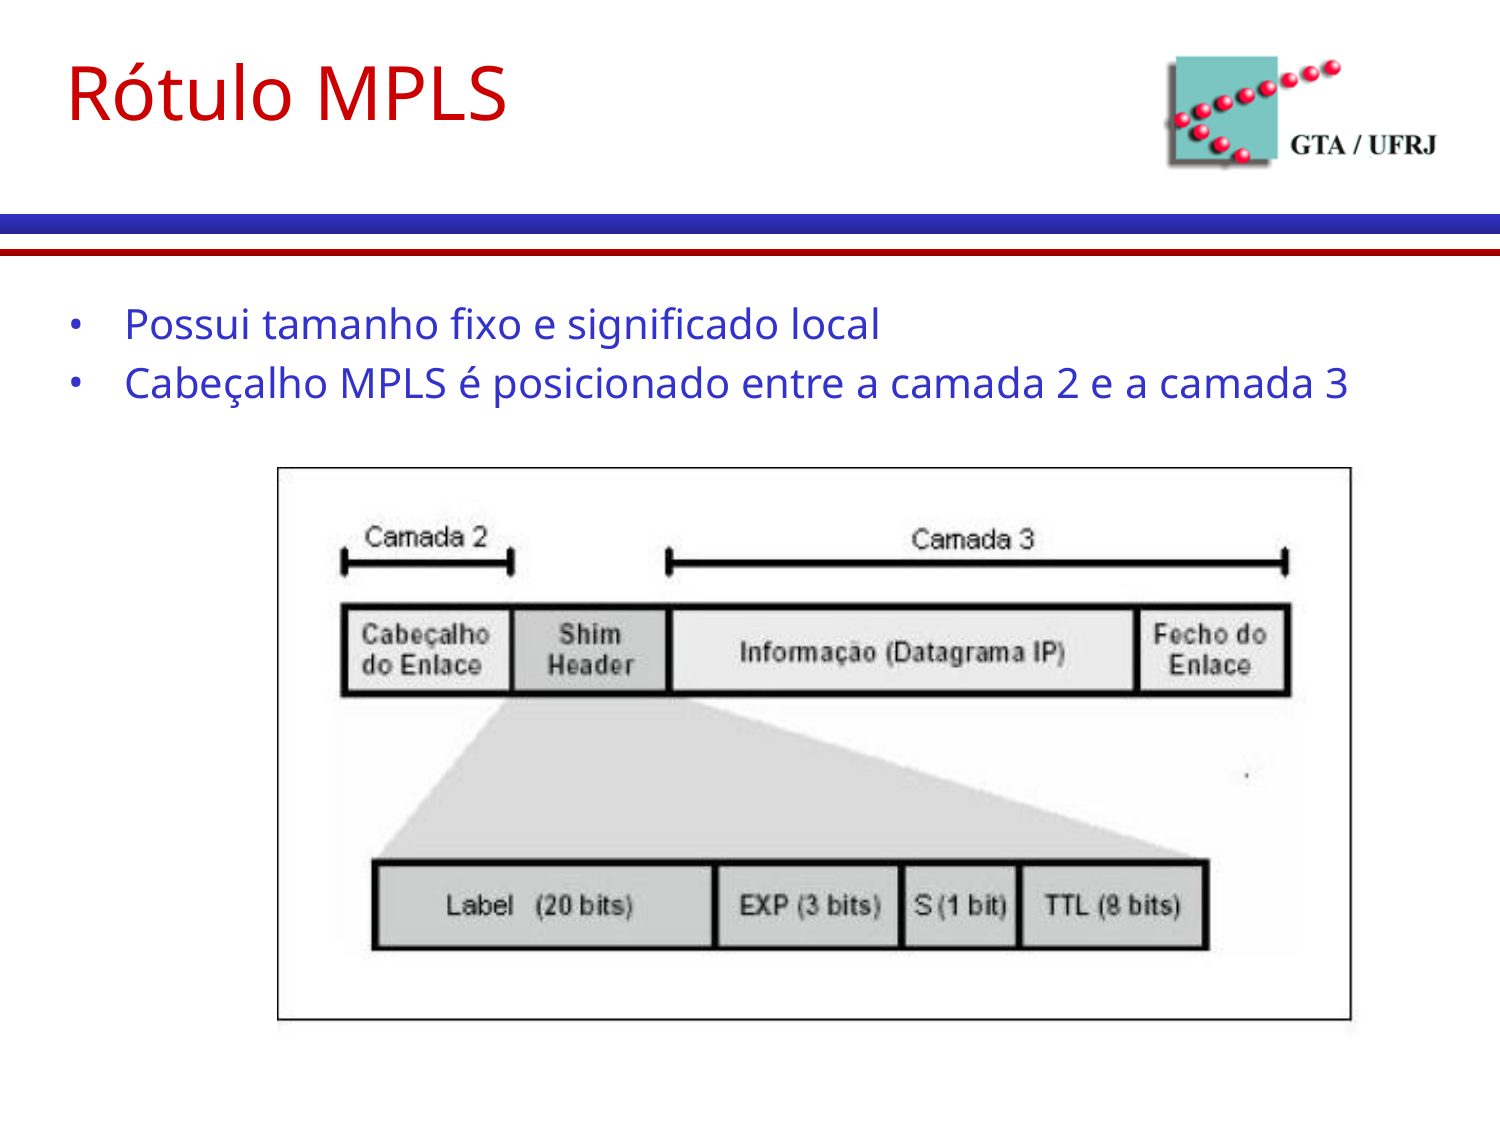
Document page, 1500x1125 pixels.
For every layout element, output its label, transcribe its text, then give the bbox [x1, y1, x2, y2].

picture [1374, 50, 1446, 174]
title Rótulo MPLS [50, 37, 1374, 189]
picture [277, 467, 1365, 1036]
list Possui tamanho fixo e significado local Cabeçalho MPLS é posicionado entre a camada 2 e a camada 3 [53, 290, 1447, 674]
